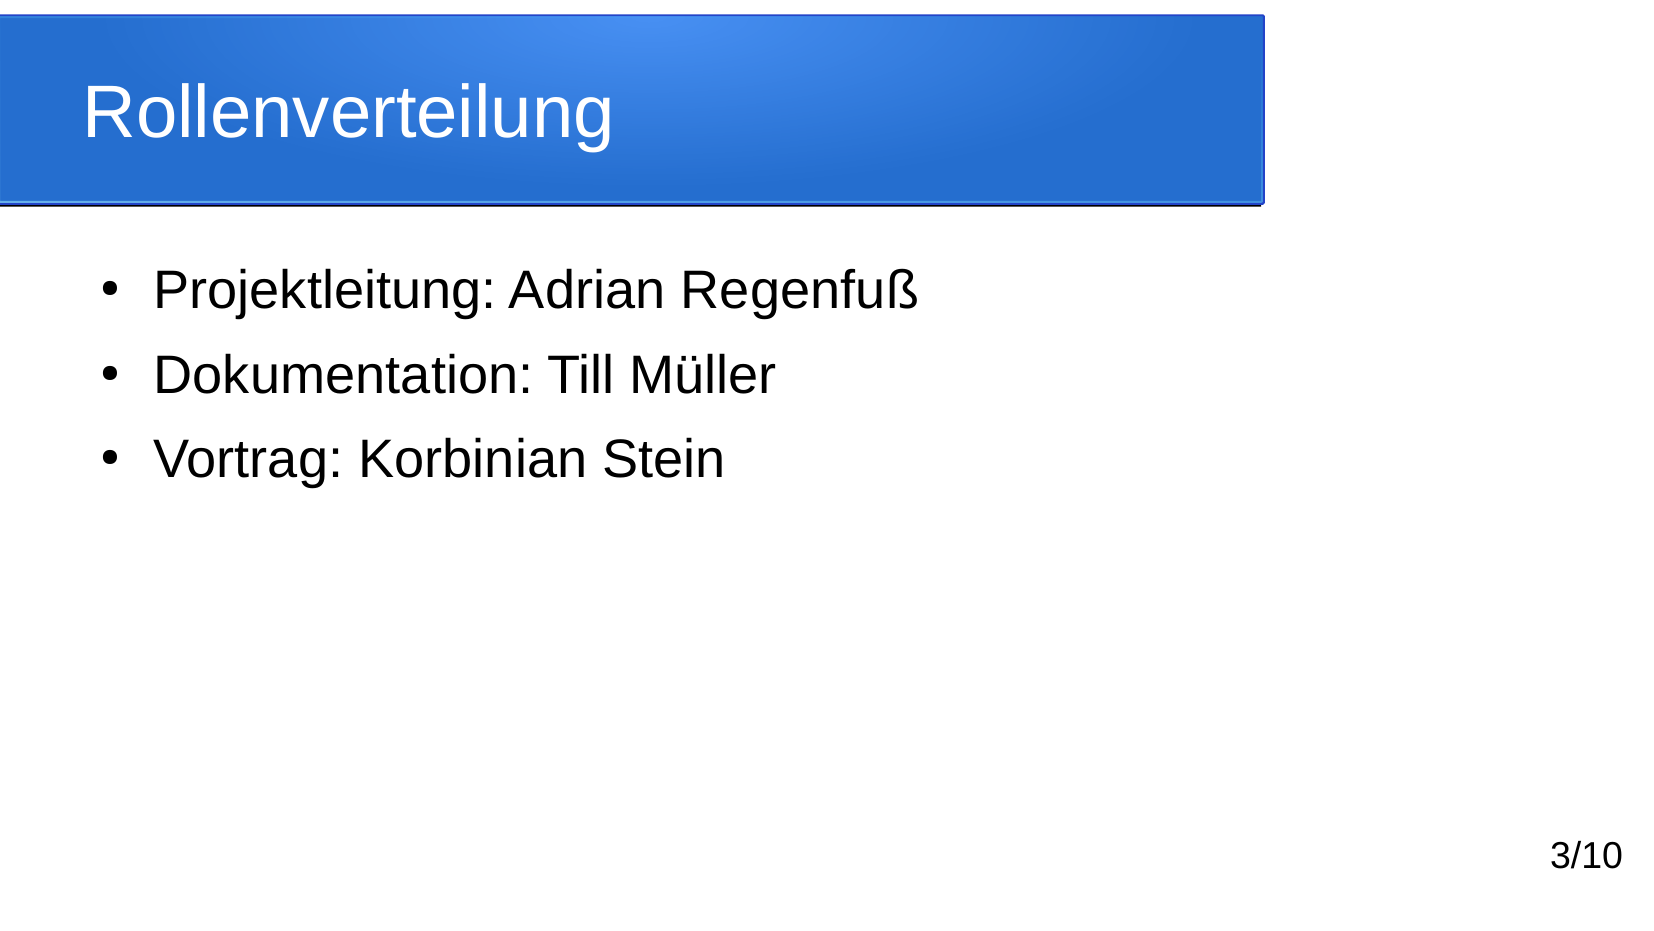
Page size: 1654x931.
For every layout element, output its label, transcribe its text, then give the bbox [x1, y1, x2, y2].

list Projektleitung: Adrian Regenfuß Dokumentation: Till Müller Vortrag: Korbinian Stein [82, 259, 1571, 764]
text_box 3/10 [1535, 826, 1654, 886]
title Rollenverteilung [82, 35, 1235, 189]
